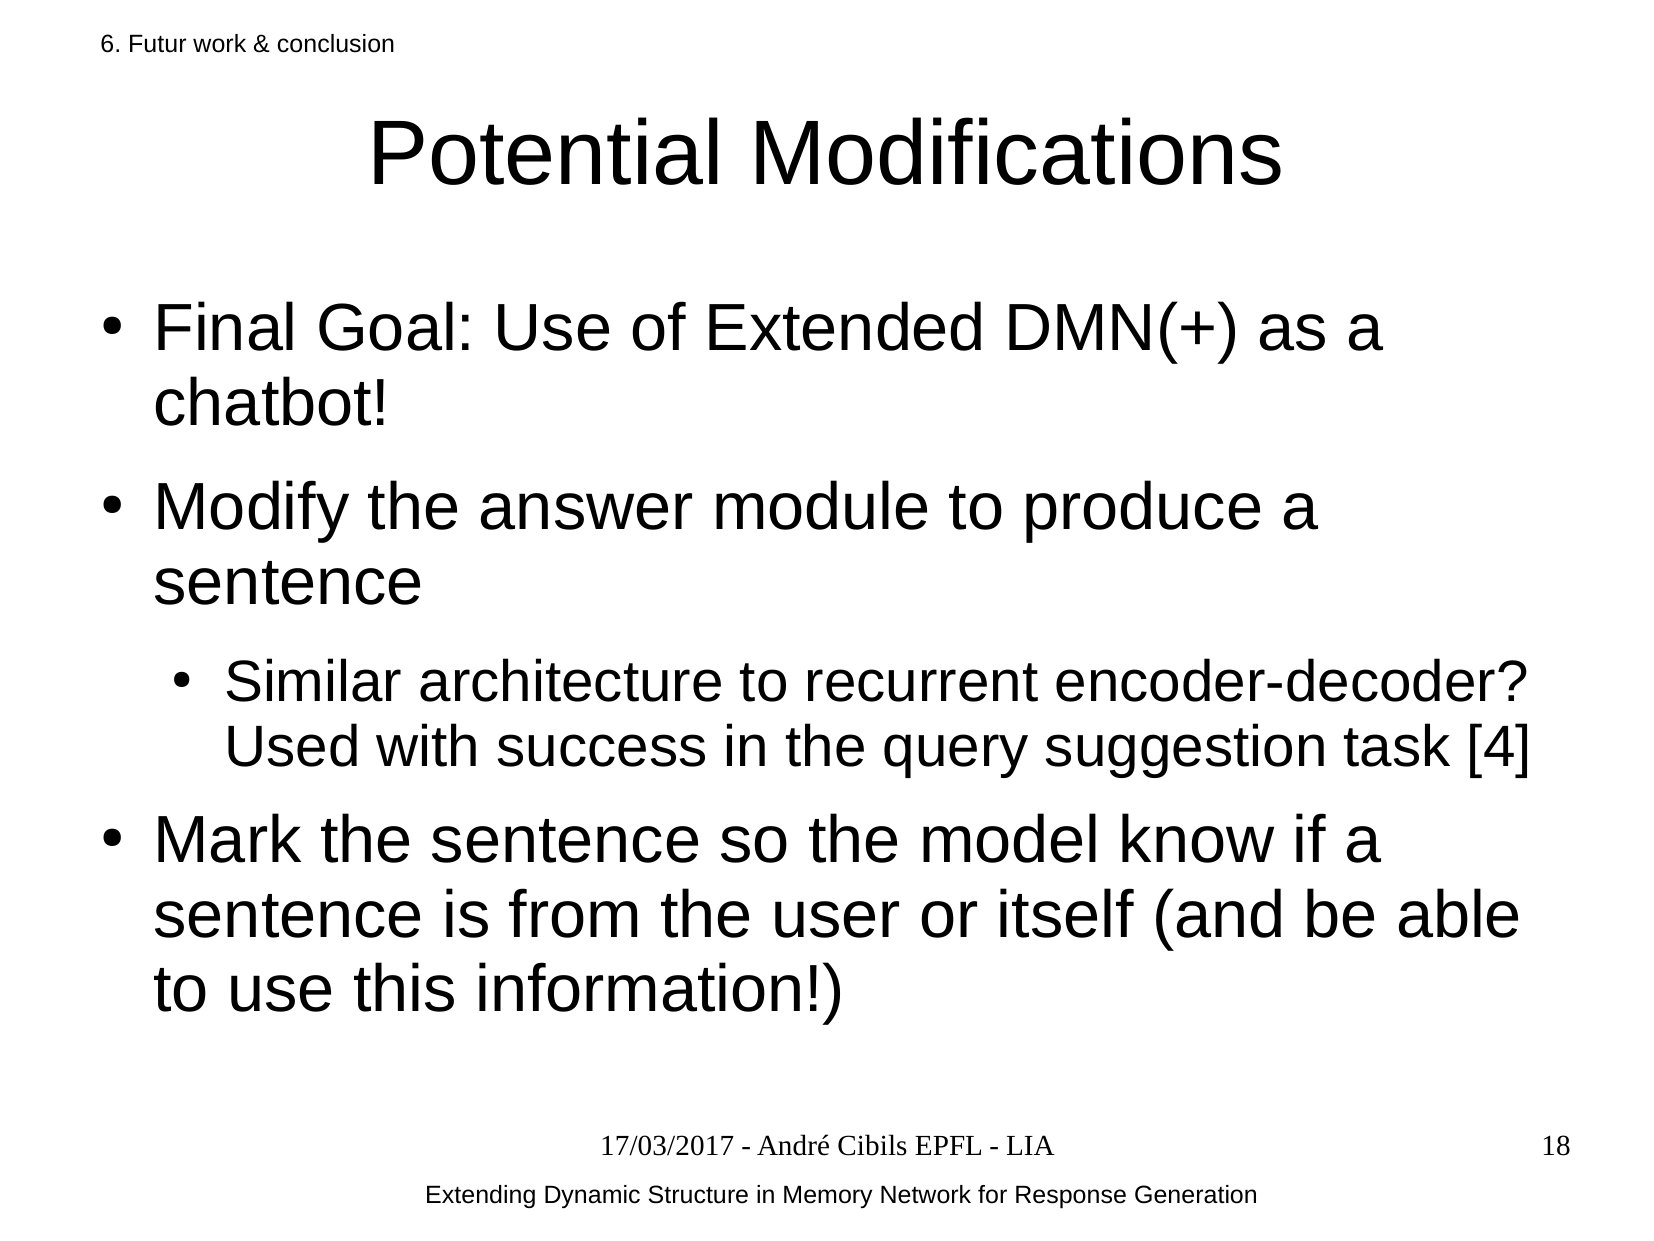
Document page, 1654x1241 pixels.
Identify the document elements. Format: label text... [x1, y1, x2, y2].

list 6. Futur work & conclusion [29, 29, 945, 58]
title Potential Modifications [82, 49, 1571, 257]
list Final Goal: Use of Extended DMN(+) as a chatbot! Modify the answer module to produce a sentence Similar architecture to recurrent encoder-decoder? Used with success in the query suggestion task [4] Mark the sentence so the model know if a sentence is from the user or itself (and be able to use this information!) [82, 290, 1571, 1109]
list Extending Dynamic Structure in Memory Network for Response Generation [354, 1181, 1270, 1210]
